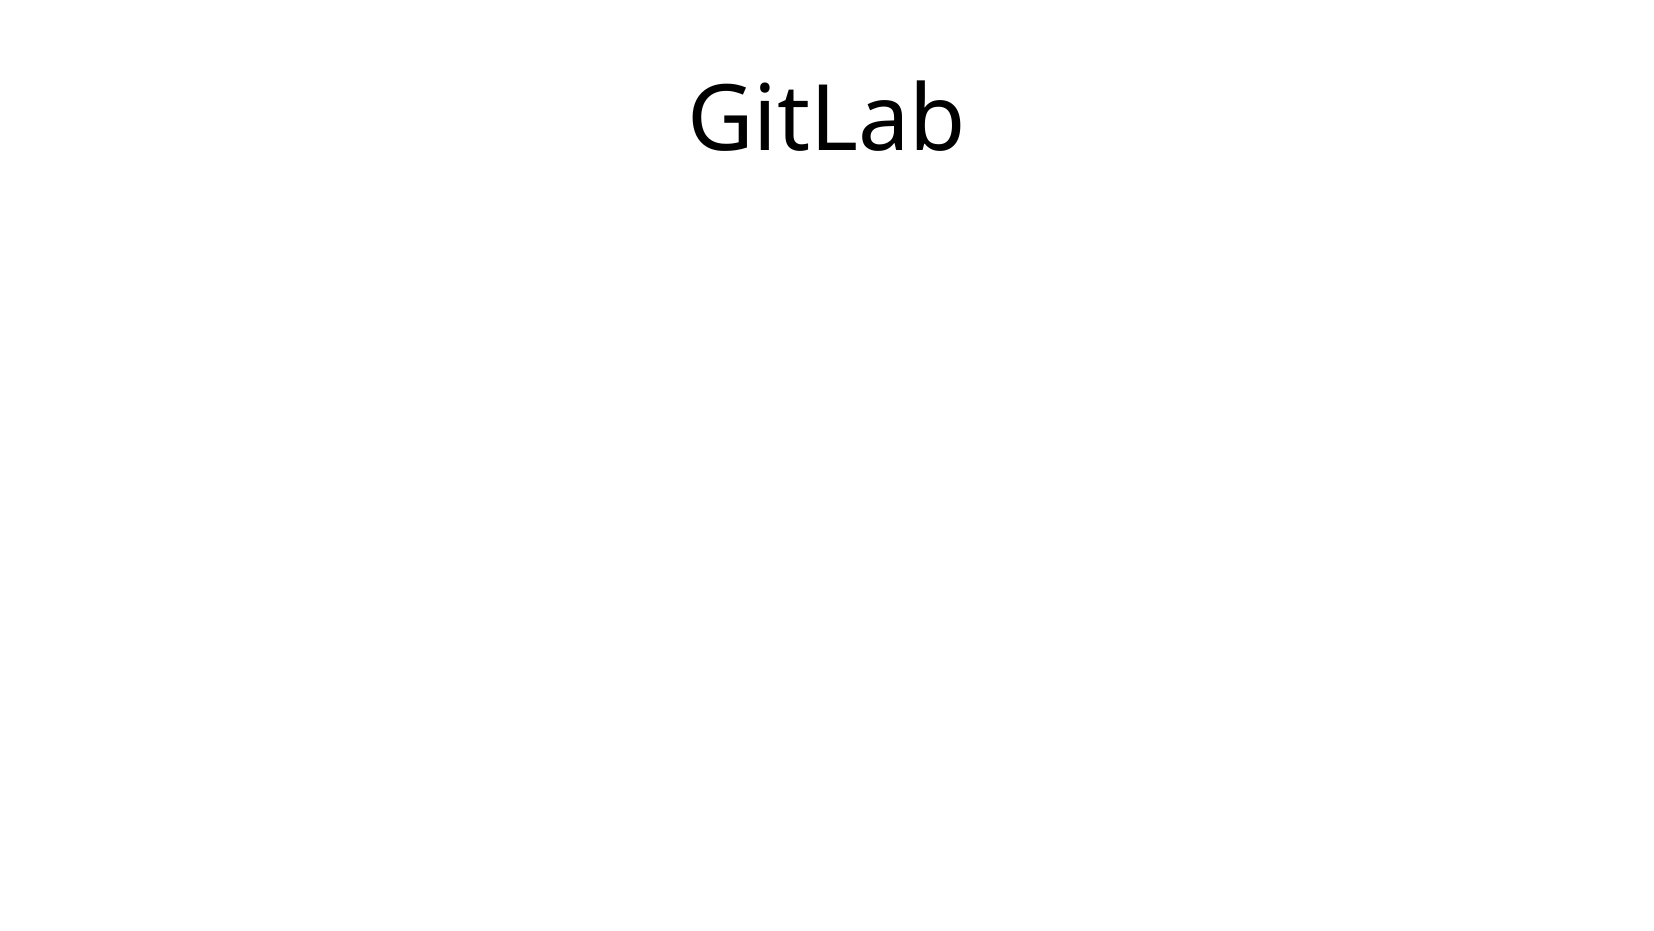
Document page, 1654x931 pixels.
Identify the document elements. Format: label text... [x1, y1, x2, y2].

title GitLab [82, 37, 1571, 193]
